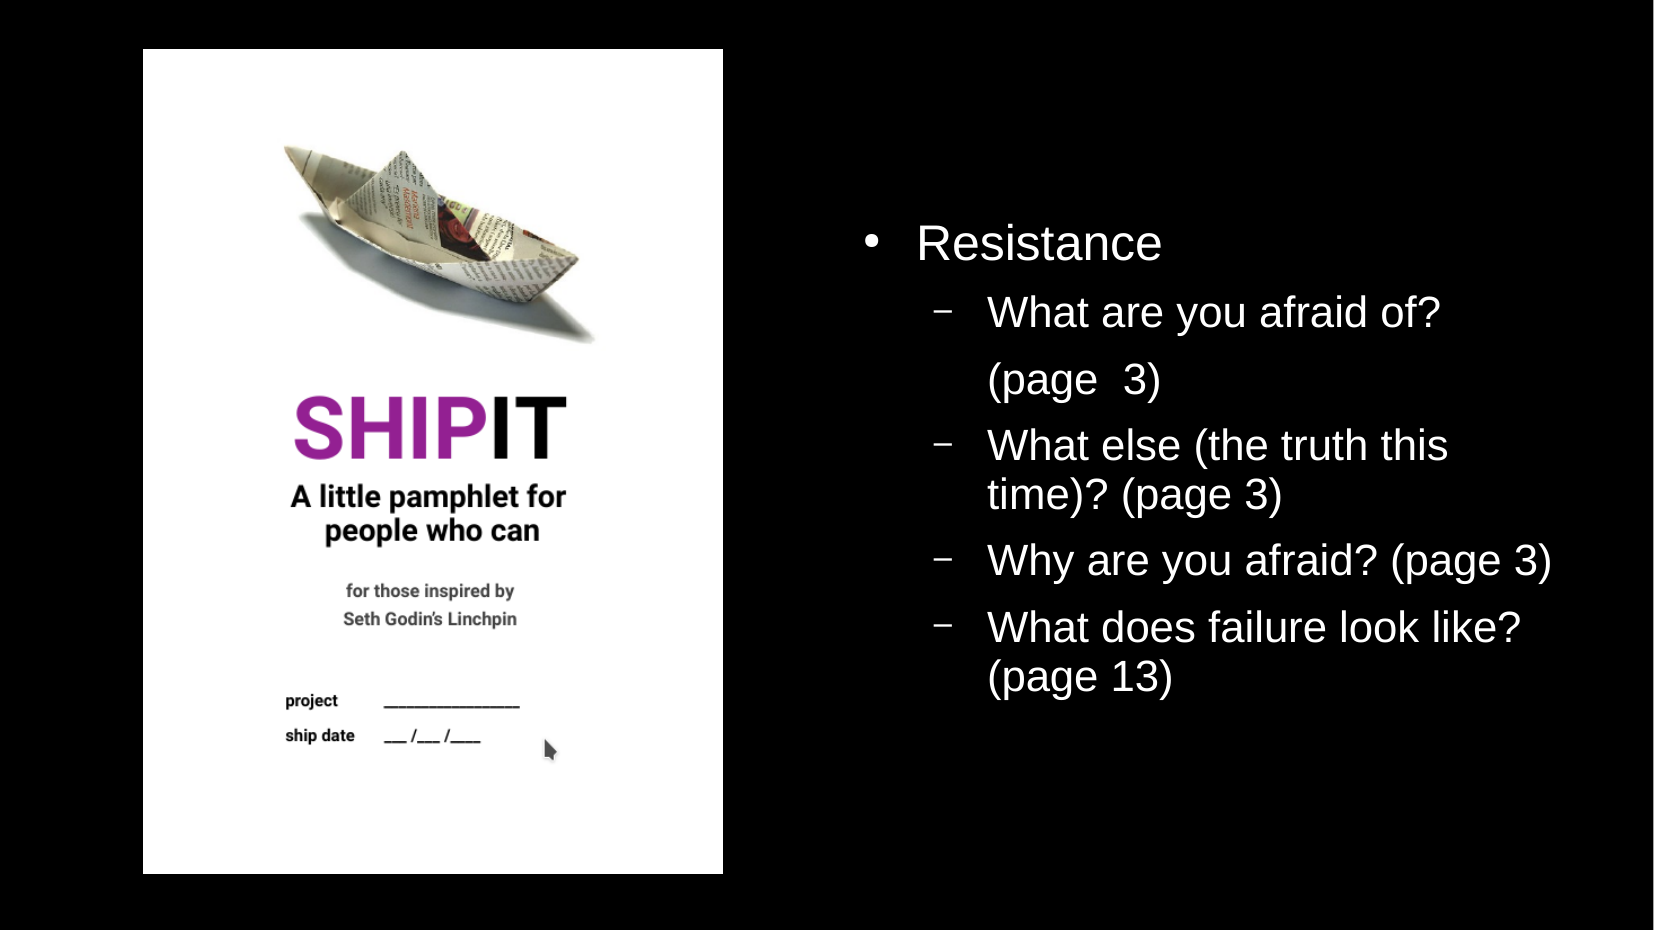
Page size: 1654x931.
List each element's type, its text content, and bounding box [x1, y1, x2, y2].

list Resistance What are you afraid of? (page 3) What else (the truth this time)? (page 3) Why are you afraid? (page 3) What does failure look like? (page 13) [845, 59, 1572, 875]
picture [143, 49, 723, 875]
